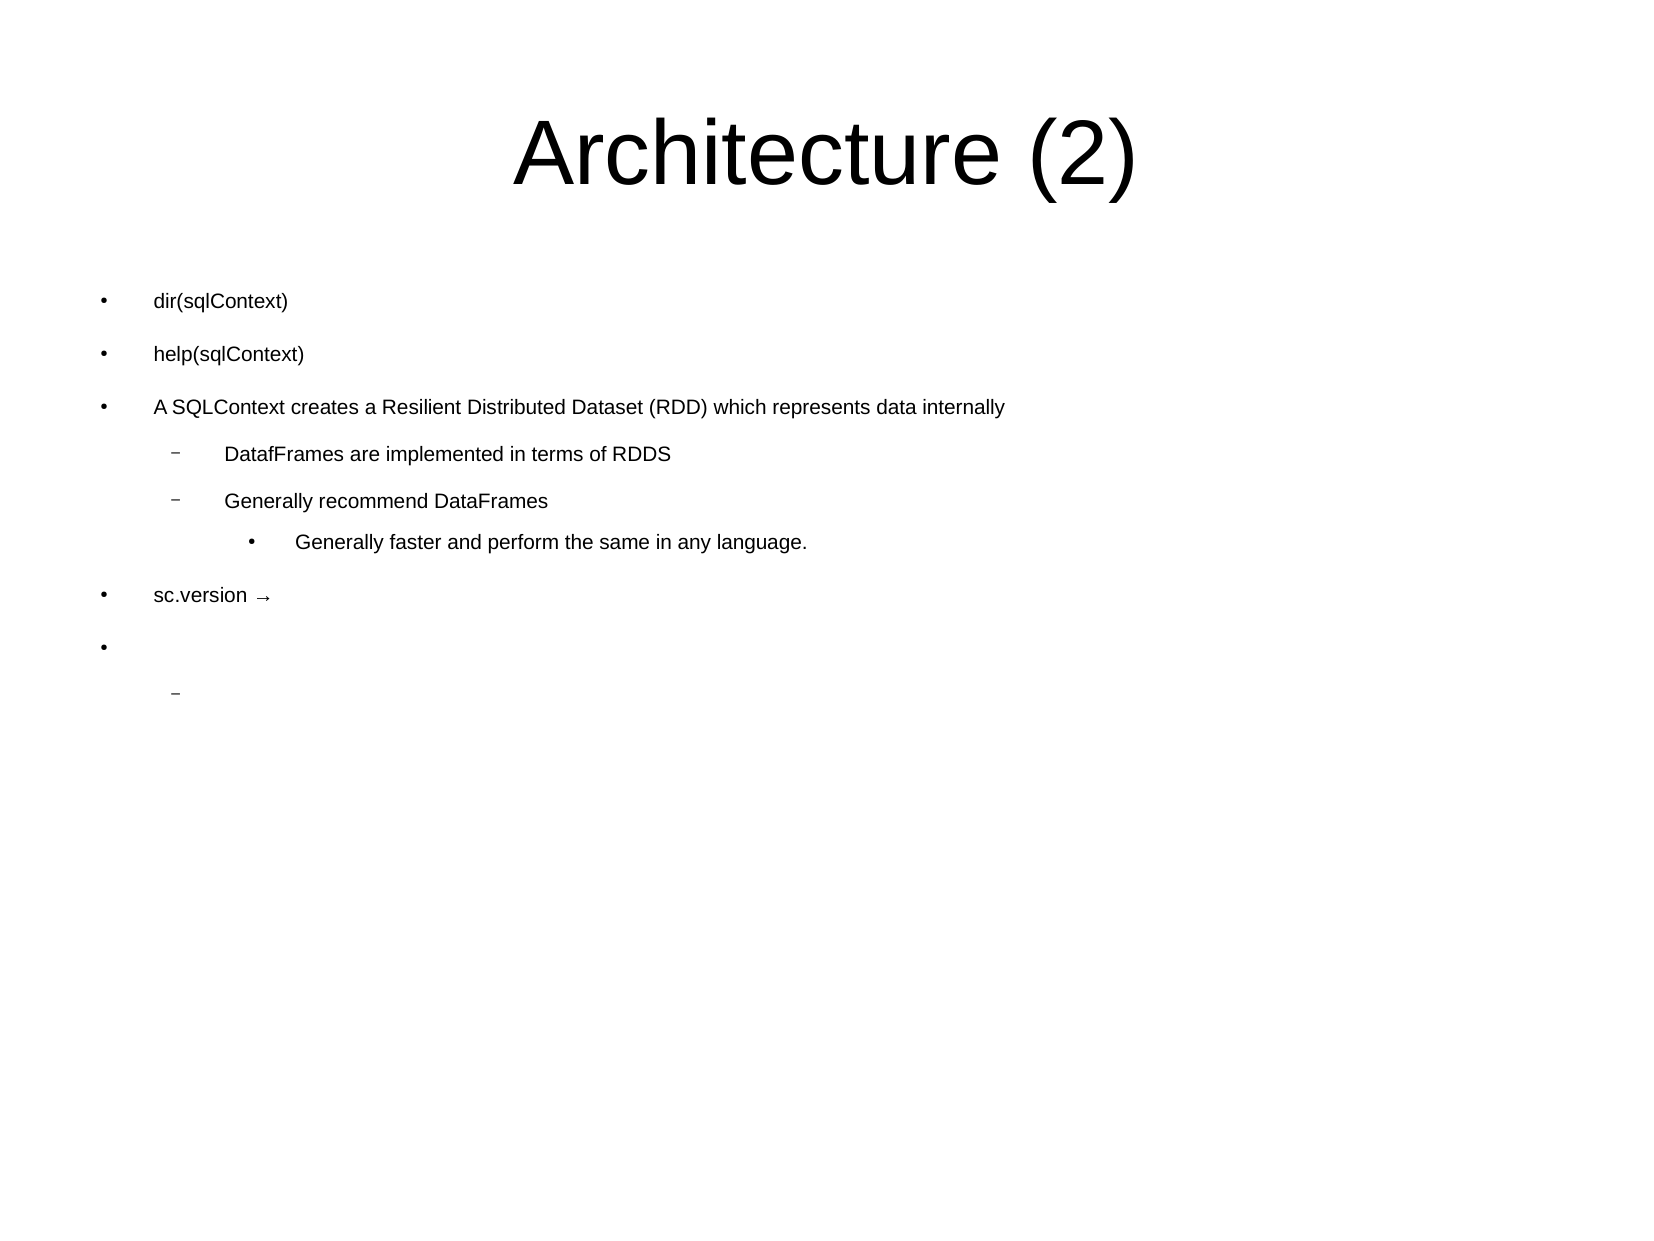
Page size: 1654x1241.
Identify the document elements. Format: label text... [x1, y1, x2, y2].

title Architecture (2) [82, 49, 1571, 257]
list dir(sqlContext) help(sqlContext) A SQLContext creates a Resilient Distributed Dataset (RDD) which represents data internally DatafFrames are implemented in terms of RDDS Generally recommend DataFrames Generally faster and perform the same in any language. sc.version → [82, 290, 1571, 1010]
